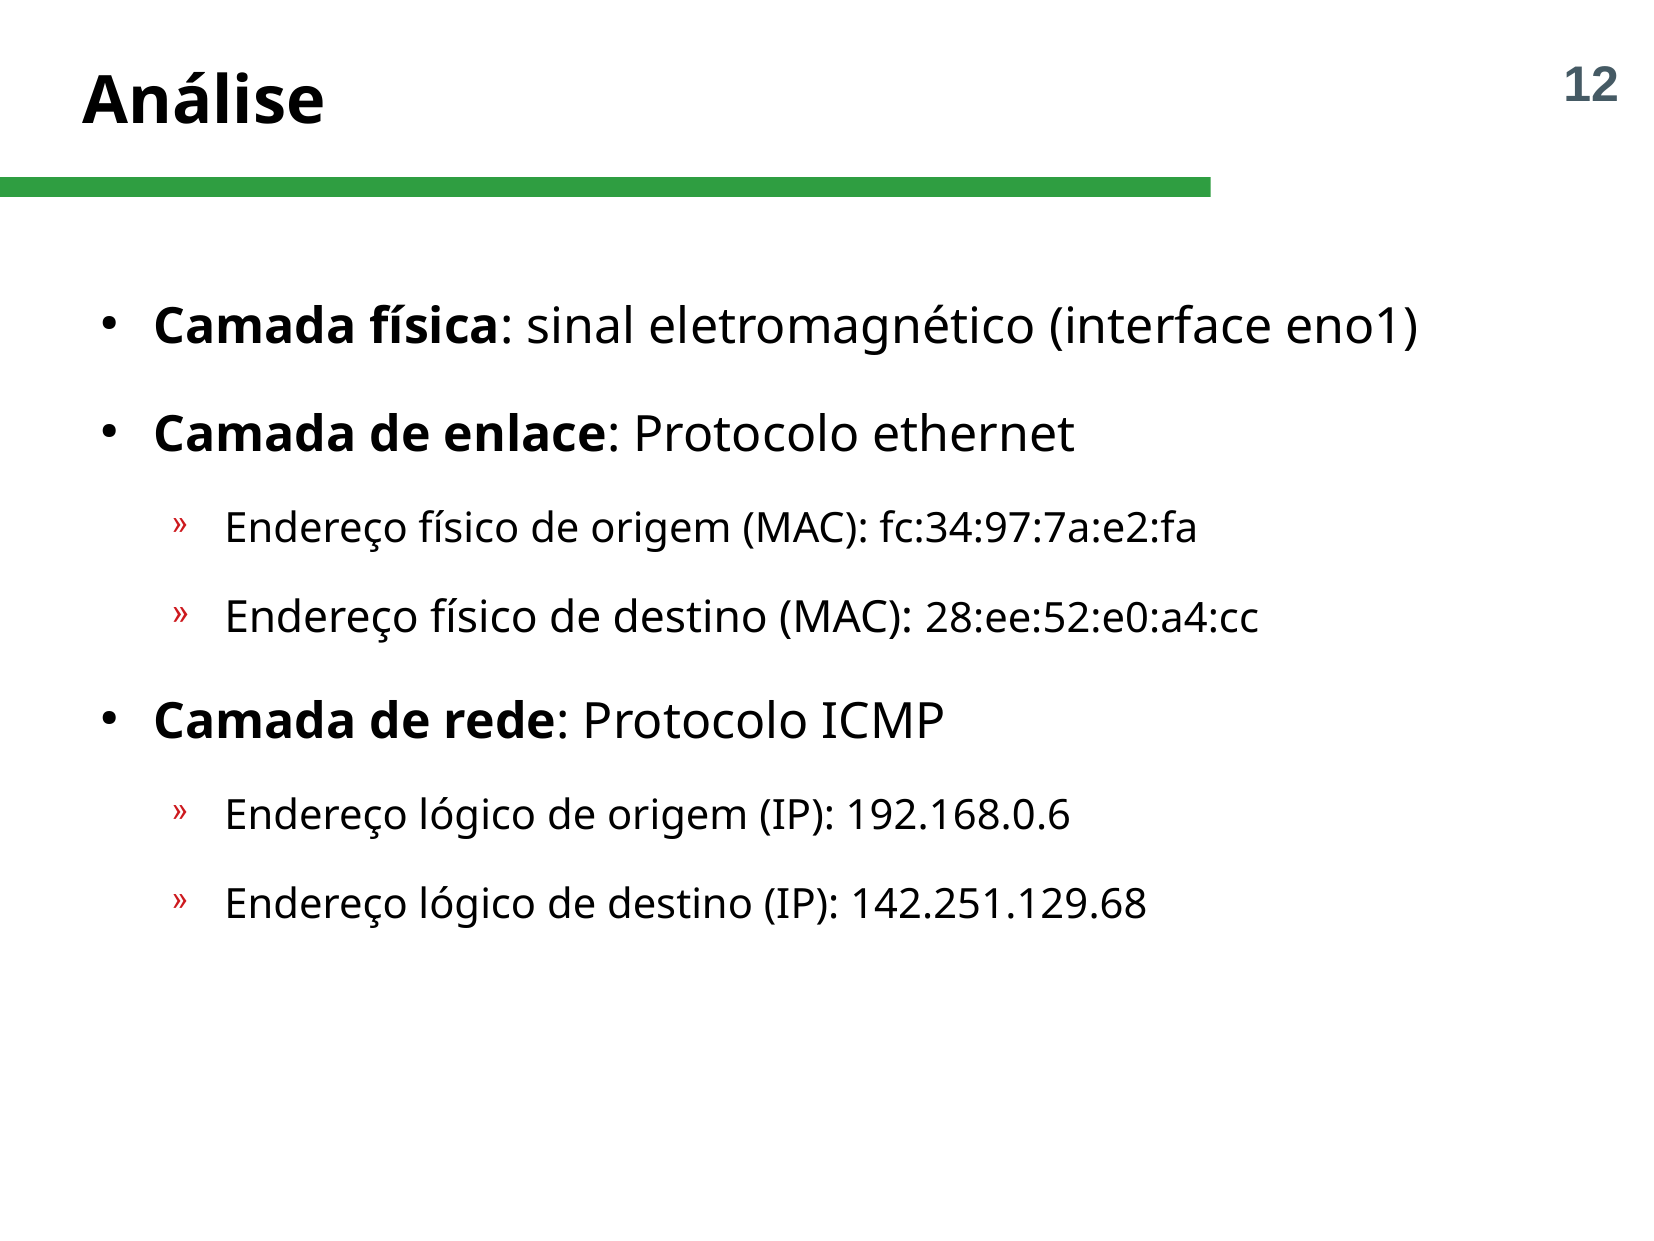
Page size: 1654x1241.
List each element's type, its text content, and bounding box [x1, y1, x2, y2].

list Camada física: sinal eletromagnético (interface eno1) Camada de enlace: Protocolo ethernet Endereço físico de origem (MAC): fc:34:97:7a:e2:fa Endereço físico de destino (MAC): 28:ee:52:e0:a4:cc Camada de rede: Protocolo ICMP Endereço lógico de origem (IP): 192.168.0.6 Endereço lógico de destino (IP): 142.251.129.68 [82, 290, 1571, 1216]
title Análise [82, 0, 1152, 202]
